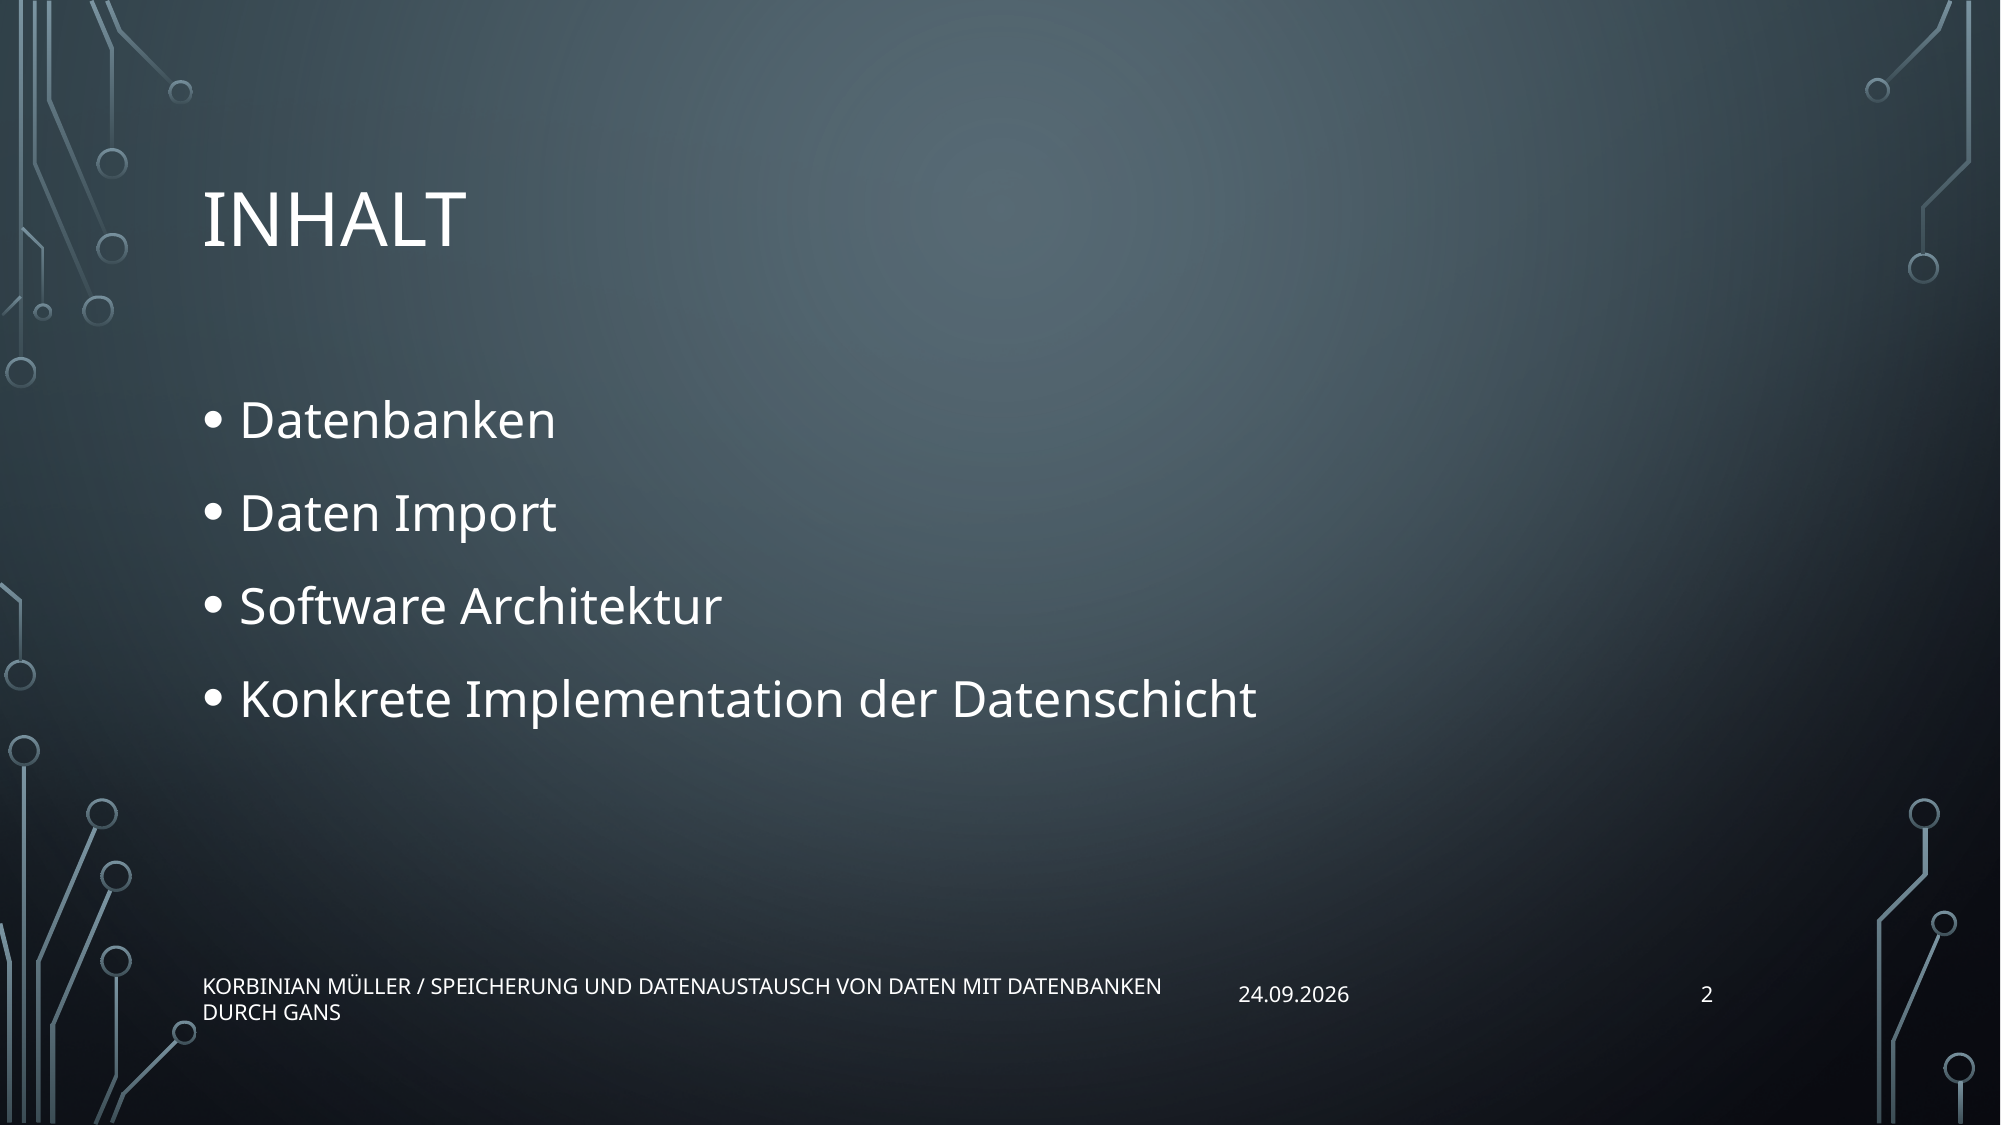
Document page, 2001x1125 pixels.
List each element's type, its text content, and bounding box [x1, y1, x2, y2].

text_box Korbinian Müller / Speicherung und Datenaustausch von Daten mit Datenbanken durch GANs [187, 965, 1211, 1025]
list Datenbanken Daten Import Software Architektur Konkrete Implementation der Datenschicht [187, 369, 1813, 951]
text_box 14.02.2025 [1223, 965, 1674, 1025]
title Inhalt [187, 101, 1813, 344]
text_box 2 [1685, 965, 1813, 1025]
